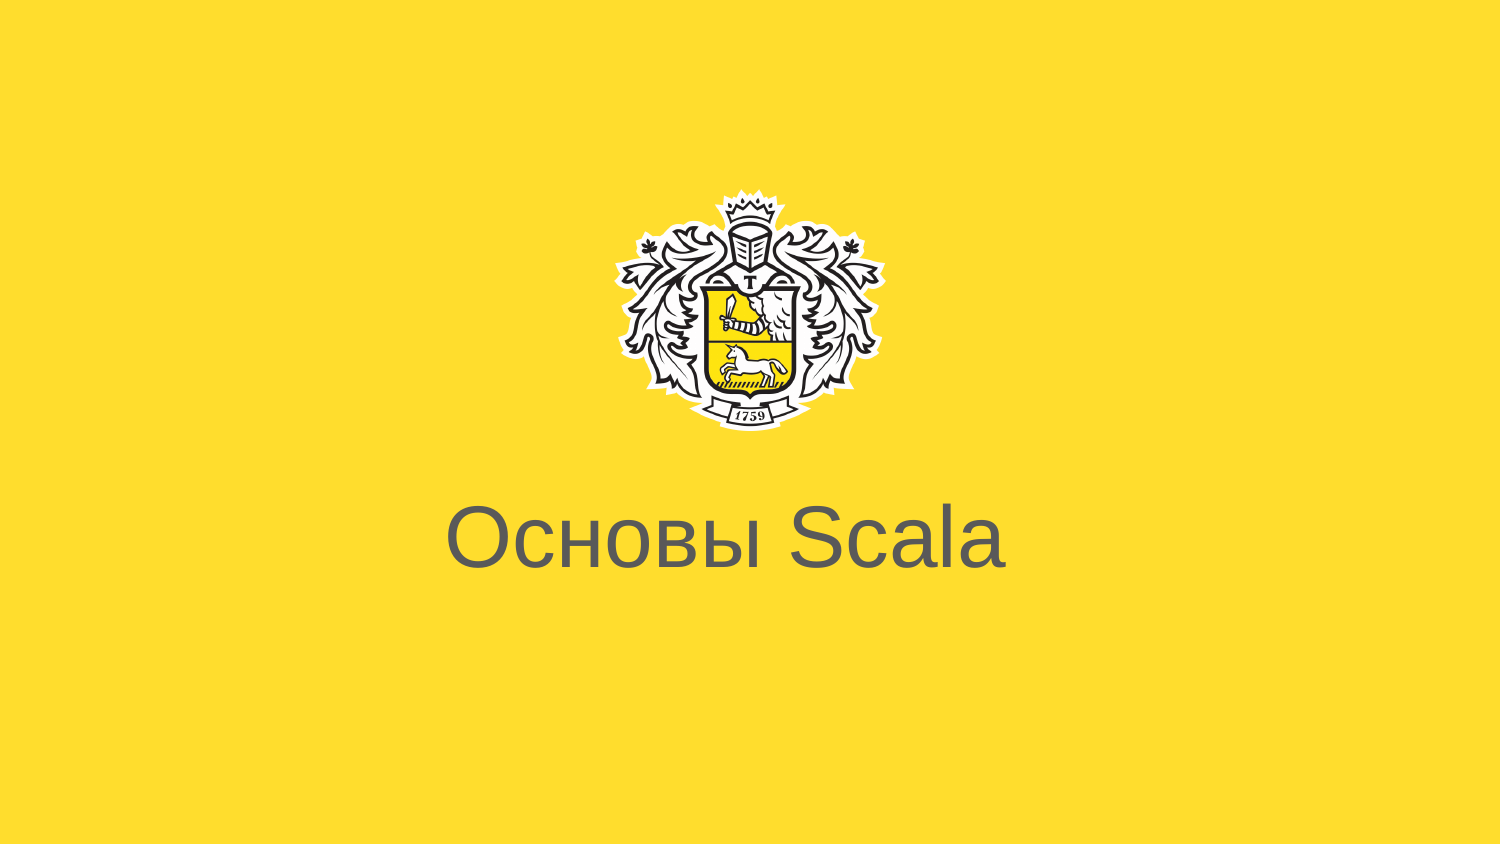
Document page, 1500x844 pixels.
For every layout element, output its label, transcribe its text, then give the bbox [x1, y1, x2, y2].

picture [614, 189, 886, 431]
subtitle Основы Scala [51, 464, 1449, 595]
title [51, 122, 1449, 459]
